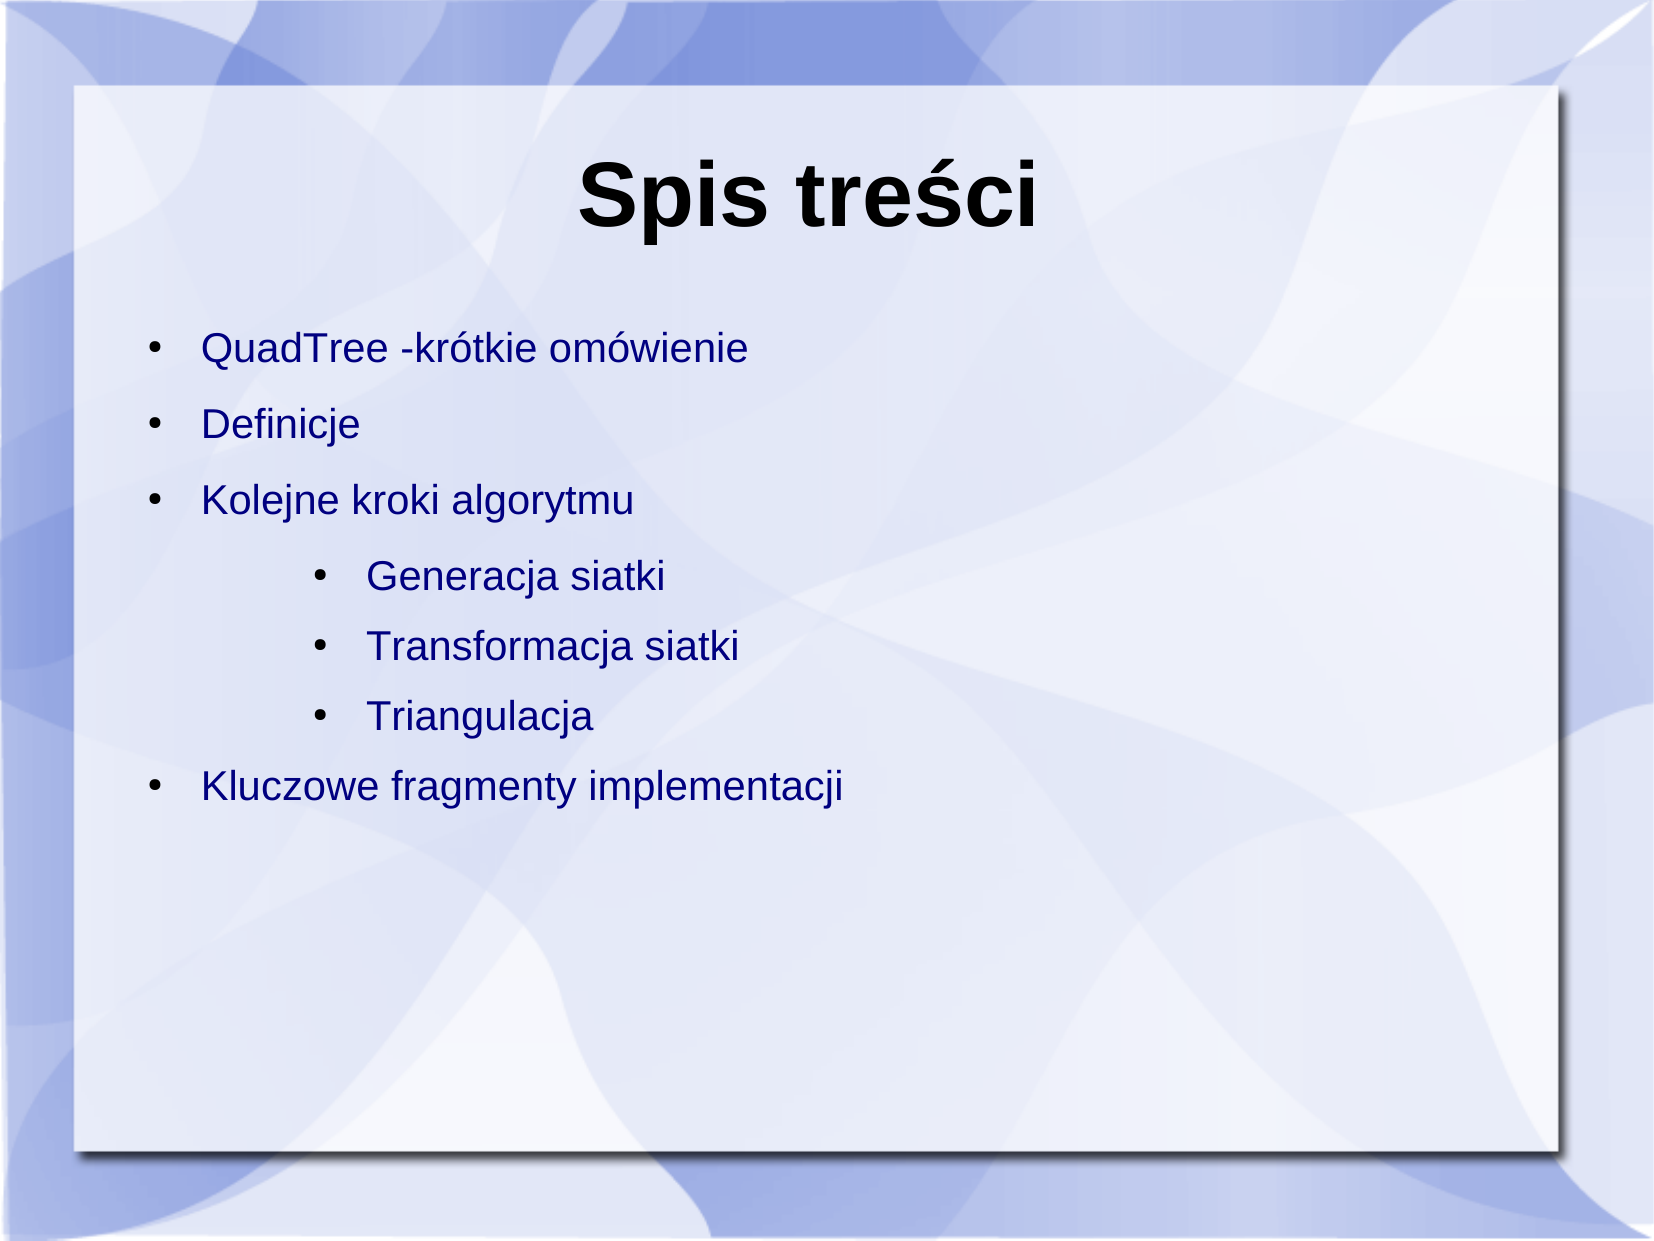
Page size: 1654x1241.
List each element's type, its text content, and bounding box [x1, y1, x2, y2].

picture [0, 0, 1654, 1241]
title Spis treści [82, 90, 1536, 298]
list QuadTree -krótkie omówienie Definicje Kolejne kroki algorytmu Generacja siatki Transformacja siatki Triangulacja Kluczowe fragmenty implementacji [129, 324, 1489, 975]
